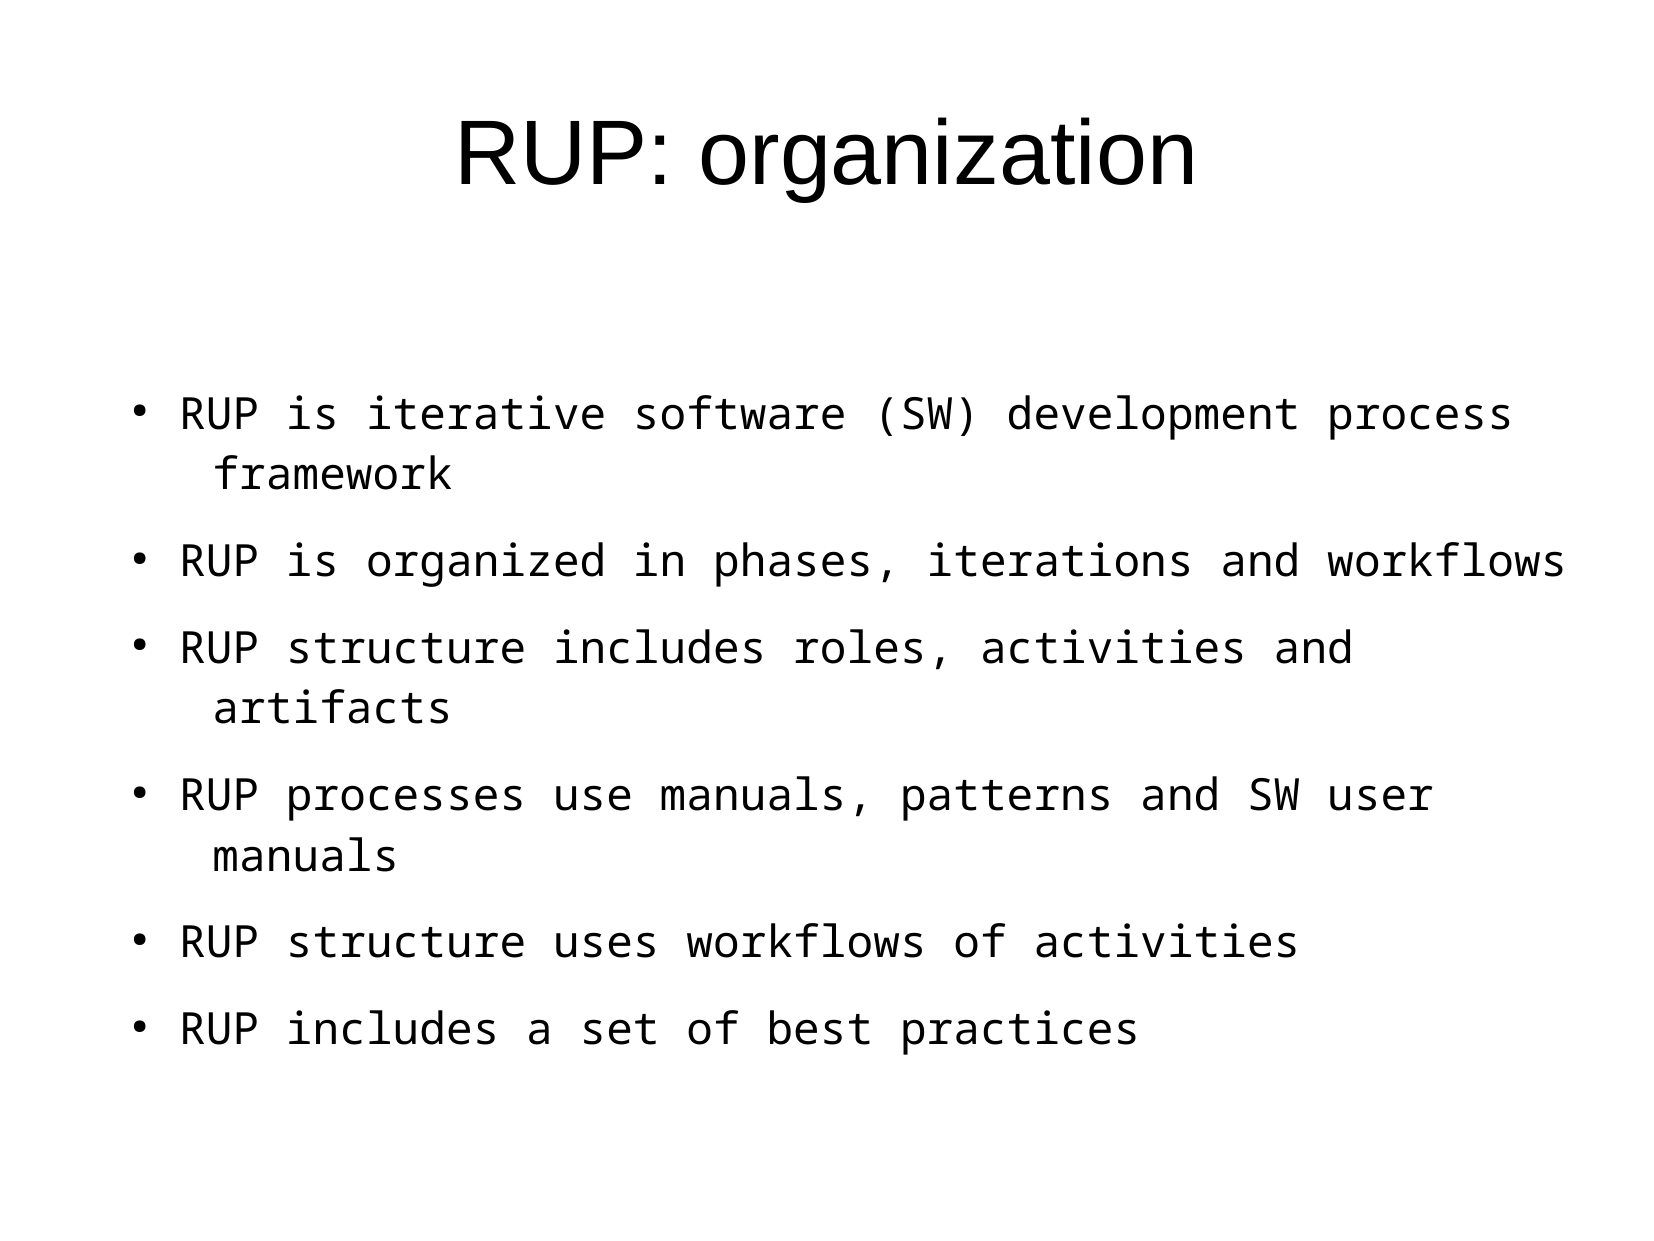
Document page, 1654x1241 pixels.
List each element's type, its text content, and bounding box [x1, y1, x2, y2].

title RUP: organization [82, 49, 1571, 257]
list RUP is iterative software (SW) development process framework RUP is organized in phases, iterations and workflows RUP structure includes roles, activities and artifacts RUP processes use manuals, patterns and SW user manuals RUP structure uses workflows of activities RUP includes a set of best practices [82, 295, 1571, 1099]
